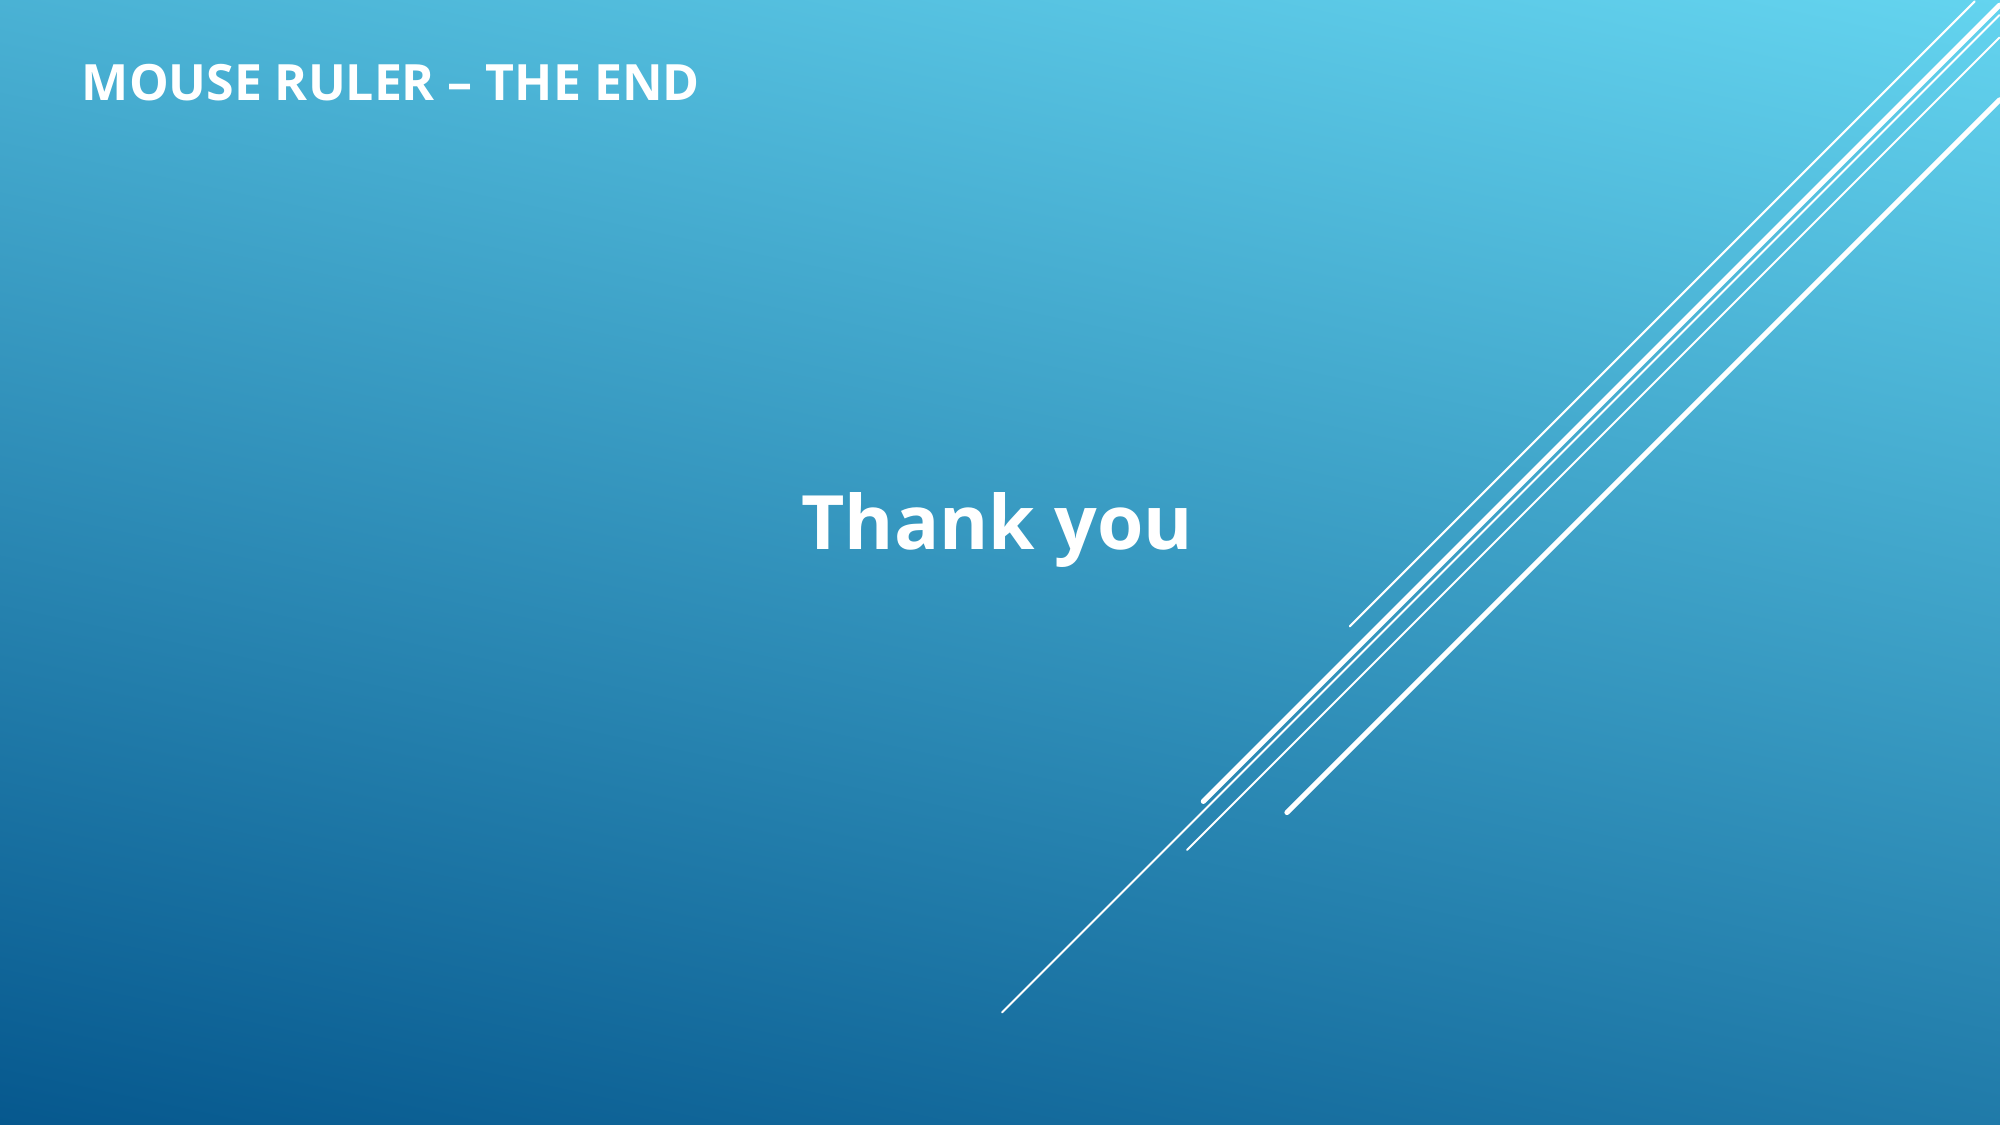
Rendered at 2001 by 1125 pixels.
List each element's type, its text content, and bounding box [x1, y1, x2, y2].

title Mouse Ruler – the end [66, 28, 1223, 119]
subtitle Thank you [786, 466, 1741, 787]
